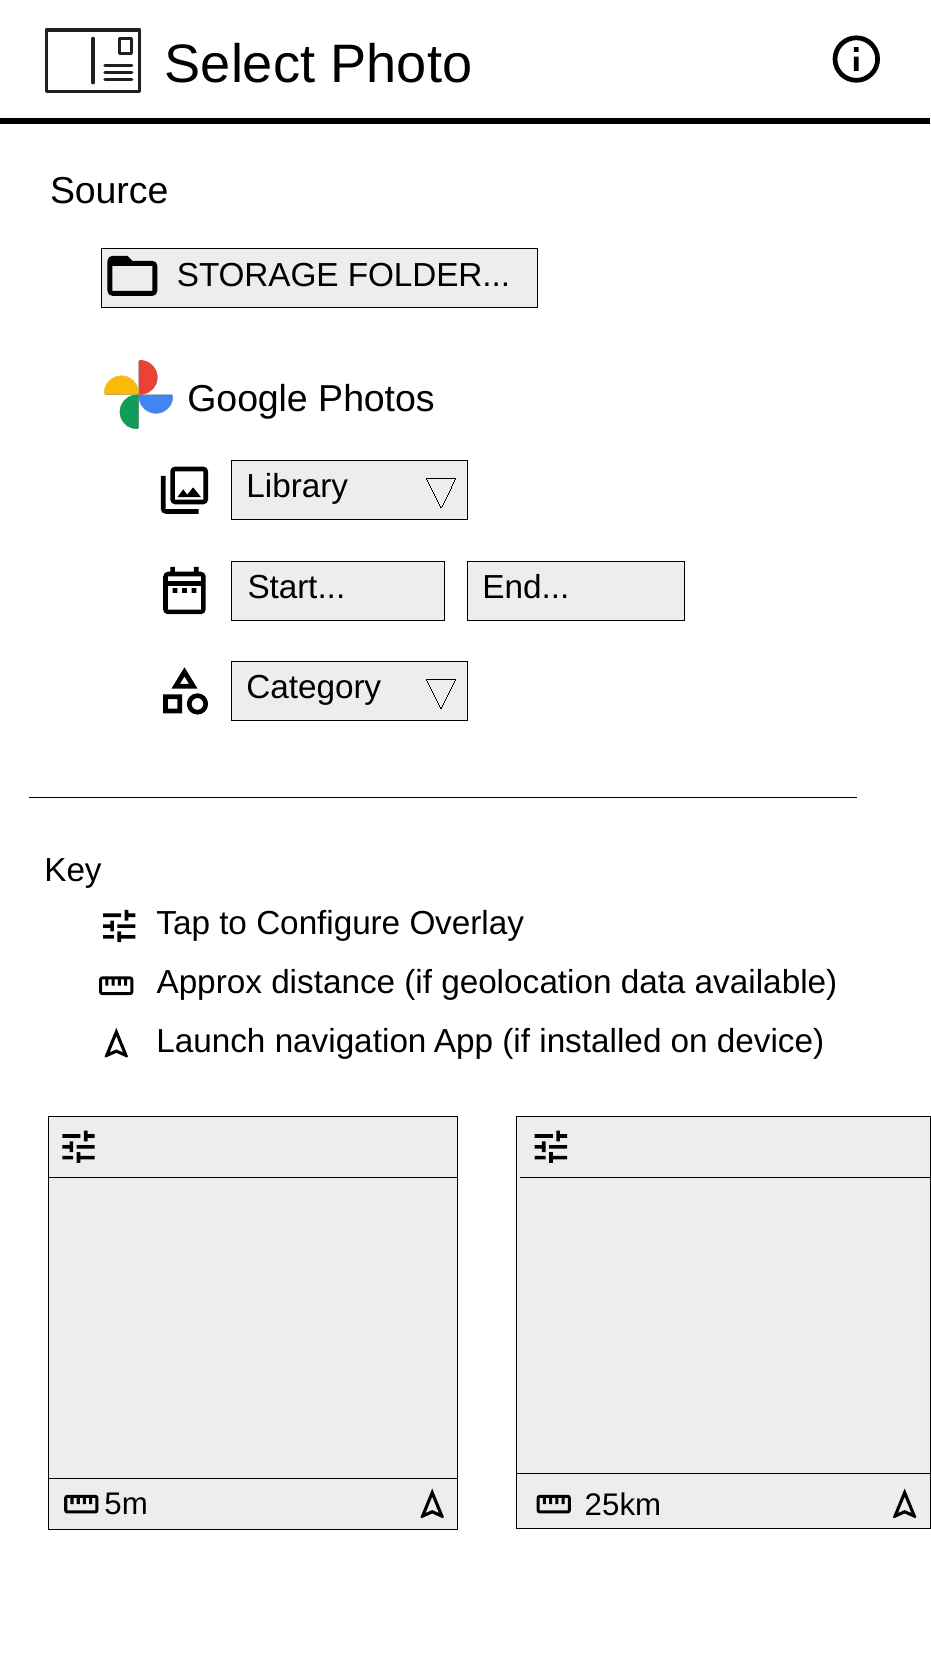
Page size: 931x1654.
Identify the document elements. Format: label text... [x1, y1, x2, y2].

text_box Select Photo [150, 25, 680, 102]
picture [412, 1484, 452, 1524]
text_box [676, 561, 685, 621]
picture [534, 1484, 574, 1524]
picture [826, 29, 886, 89]
text_box Google Photos [173, 369, 666, 429]
picture [154, 661, 215, 721]
text_box Start... [232, 561, 460, 621]
text_box [516, 1116, 931, 1473]
picture [528, 1124, 574, 1170]
picture [55, 1124, 102, 1170]
text_box [164, 248, 538, 308]
text_box [48, 1479, 89, 1530]
text_box Key [29, 844, 185, 897]
text_box [48, 1178, 458, 1478]
picture [96, 903, 141, 949]
text_box [516, 1474, 931, 1529]
picture [154, 460, 215, 520]
picture [104, 421, 173, 429]
text_box [220, 1479, 458, 1530]
picture [101, 244, 164, 308]
picture [96, 1024, 136, 1063]
picture [154, 561, 215, 621]
picture [885, 1484, 925, 1524]
text_box STORAGE FOLDER... [164, 249, 526, 302]
picture [61, 1484, 101, 1524]
text_box Library [231, 460, 466, 520]
text_box [48, 1116, 458, 1177]
text_box 25km [569, 1479, 759, 1542]
text_box Approx distance (if geolocation data available) [141, 955, 877, 1008]
text_box Category [231, 661, 525, 721]
text_box Source [35, 161, 184, 421]
text_box Launch navigation App (if installed on device) [141, 1014, 877, 1067]
picture [96, 966, 136, 1006]
text_box 5m [89, 1479, 220, 1536]
text_box Tap to Configure Overlay [141, 896, 850, 949]
picture [32, 0, 154, 118]
text_box End... [467, 561, 676, 621]
